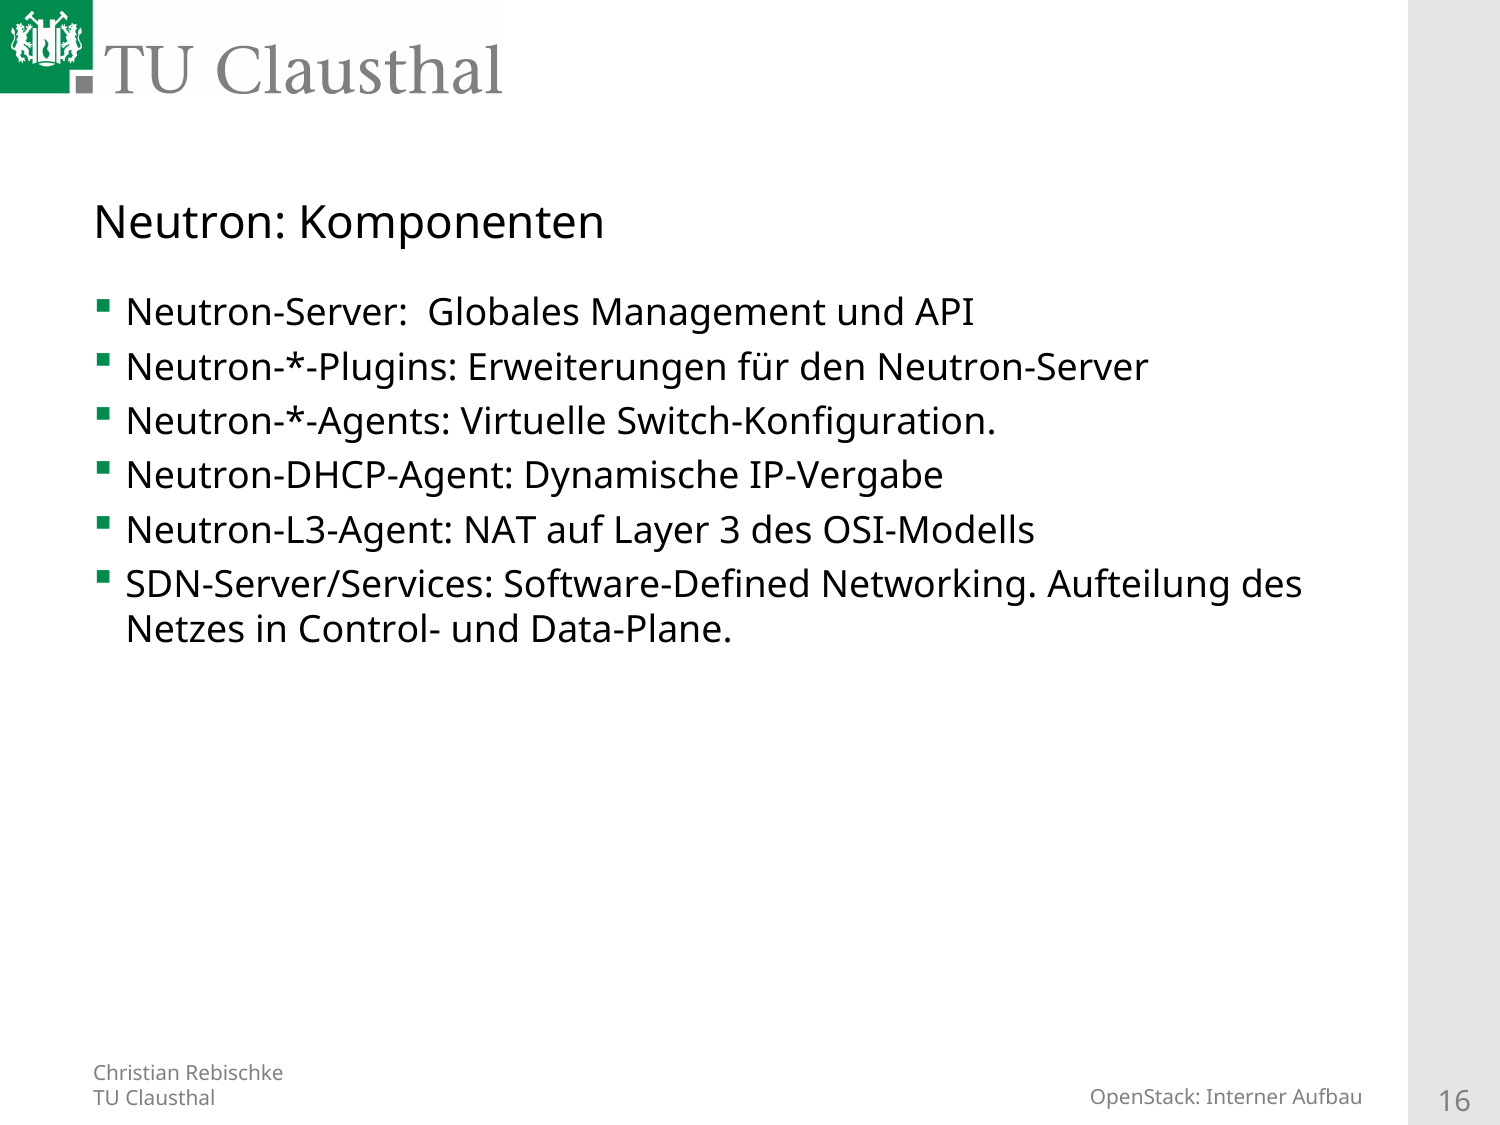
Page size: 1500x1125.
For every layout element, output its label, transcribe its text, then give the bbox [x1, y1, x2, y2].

picture [0, 0, 502, 94]
title Neutron: Komponenten [79, 184, 1375, 279]
list Neutron-Server: Globales Management und API Neutron-*-Plugins: Erweiterungen für den Neutron-Server Neutron-*-Agents: Virtuelle Switch-Konfiguration. Neutron-DHCP-Agent: Dynamische IP-Vergabe Neutron-L3-Agent: NAT auf Layer 3 des OSI-Modells SDN-Server/Services: Software-Defined Networking. Aufteilung des Netzes in Control- und Data-Plane. [78, 280, 1379, 949]
